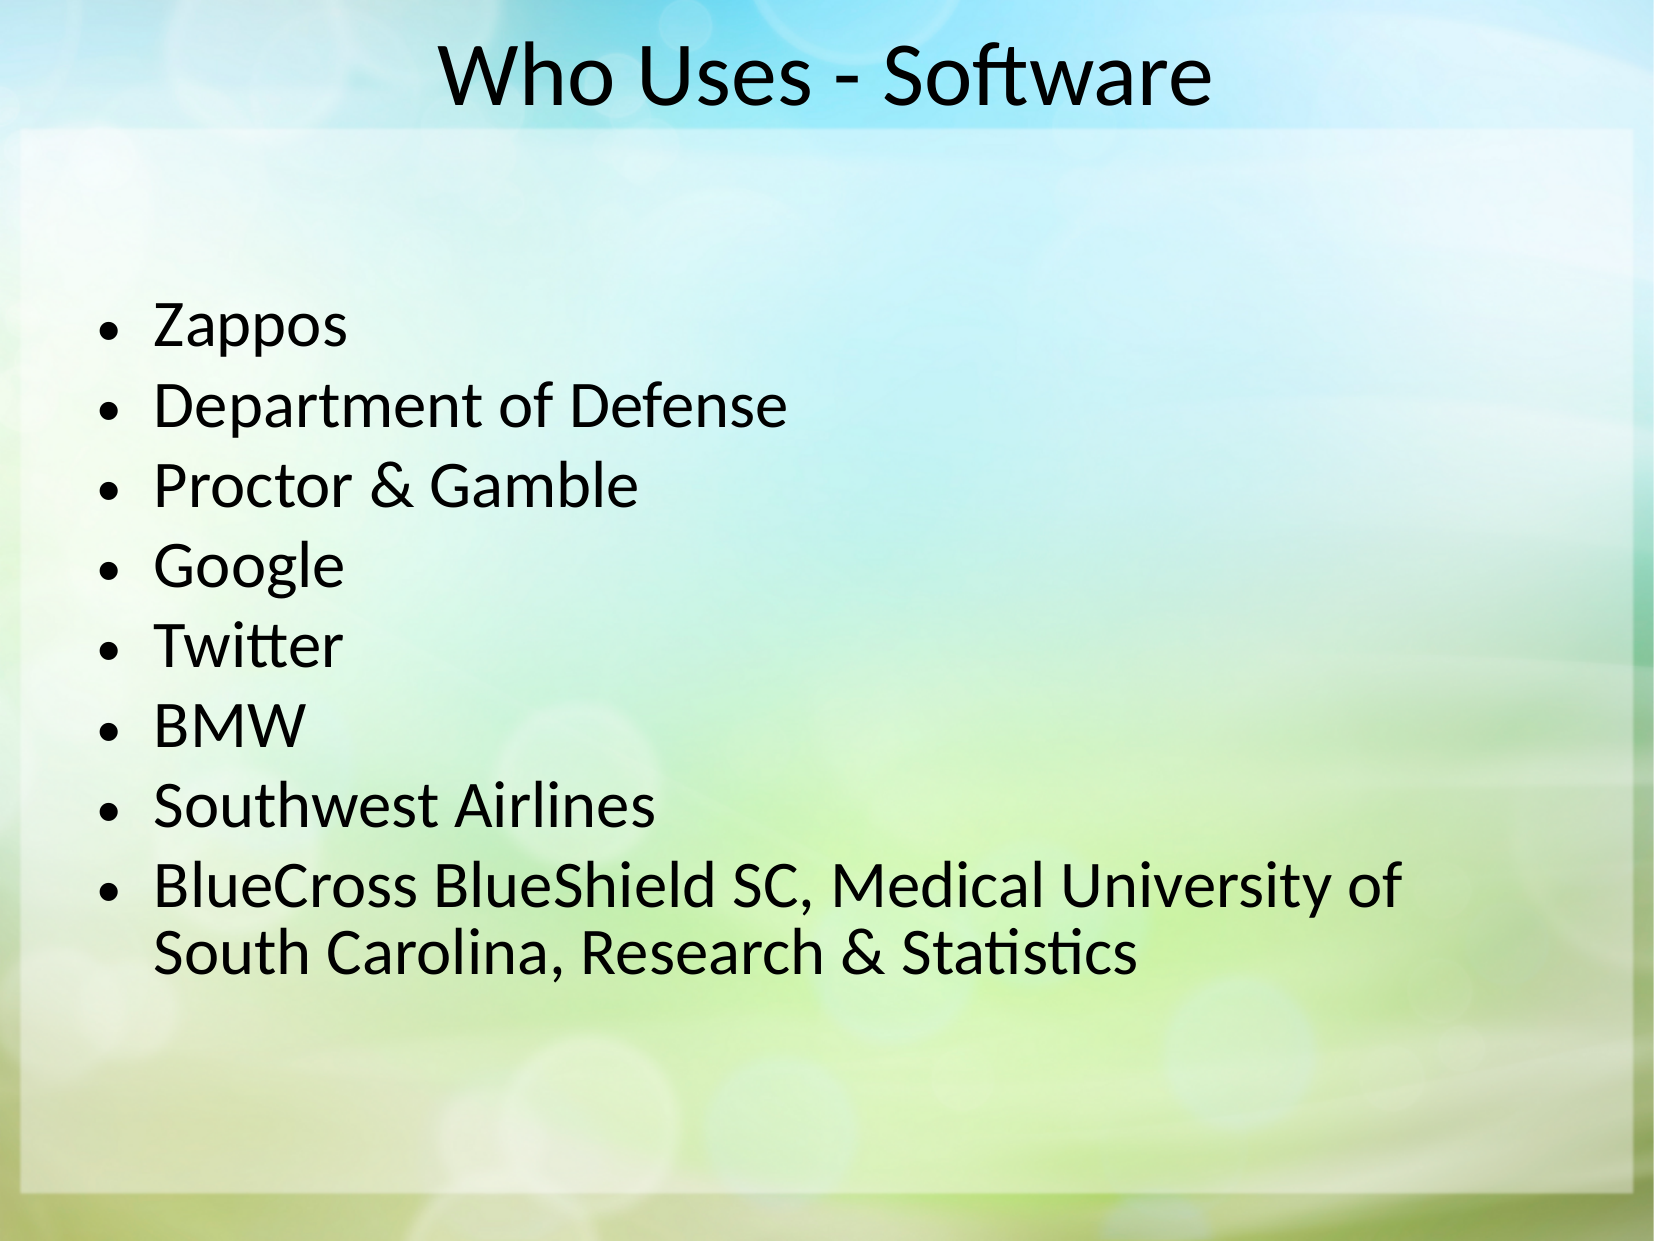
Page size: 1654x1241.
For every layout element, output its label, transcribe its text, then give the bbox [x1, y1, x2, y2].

picture [0, 0, 1654, 1241]
title Who Uses - Software [82, 0, 1571, 186]
list Zappos Department of Defense Proctor & Gamble Google Twitter BMW Southwest Airlines BlueCross BlueShield SC, Medical University of South Carolina, Research & Statistics [82, 289, 1571, 1108]
